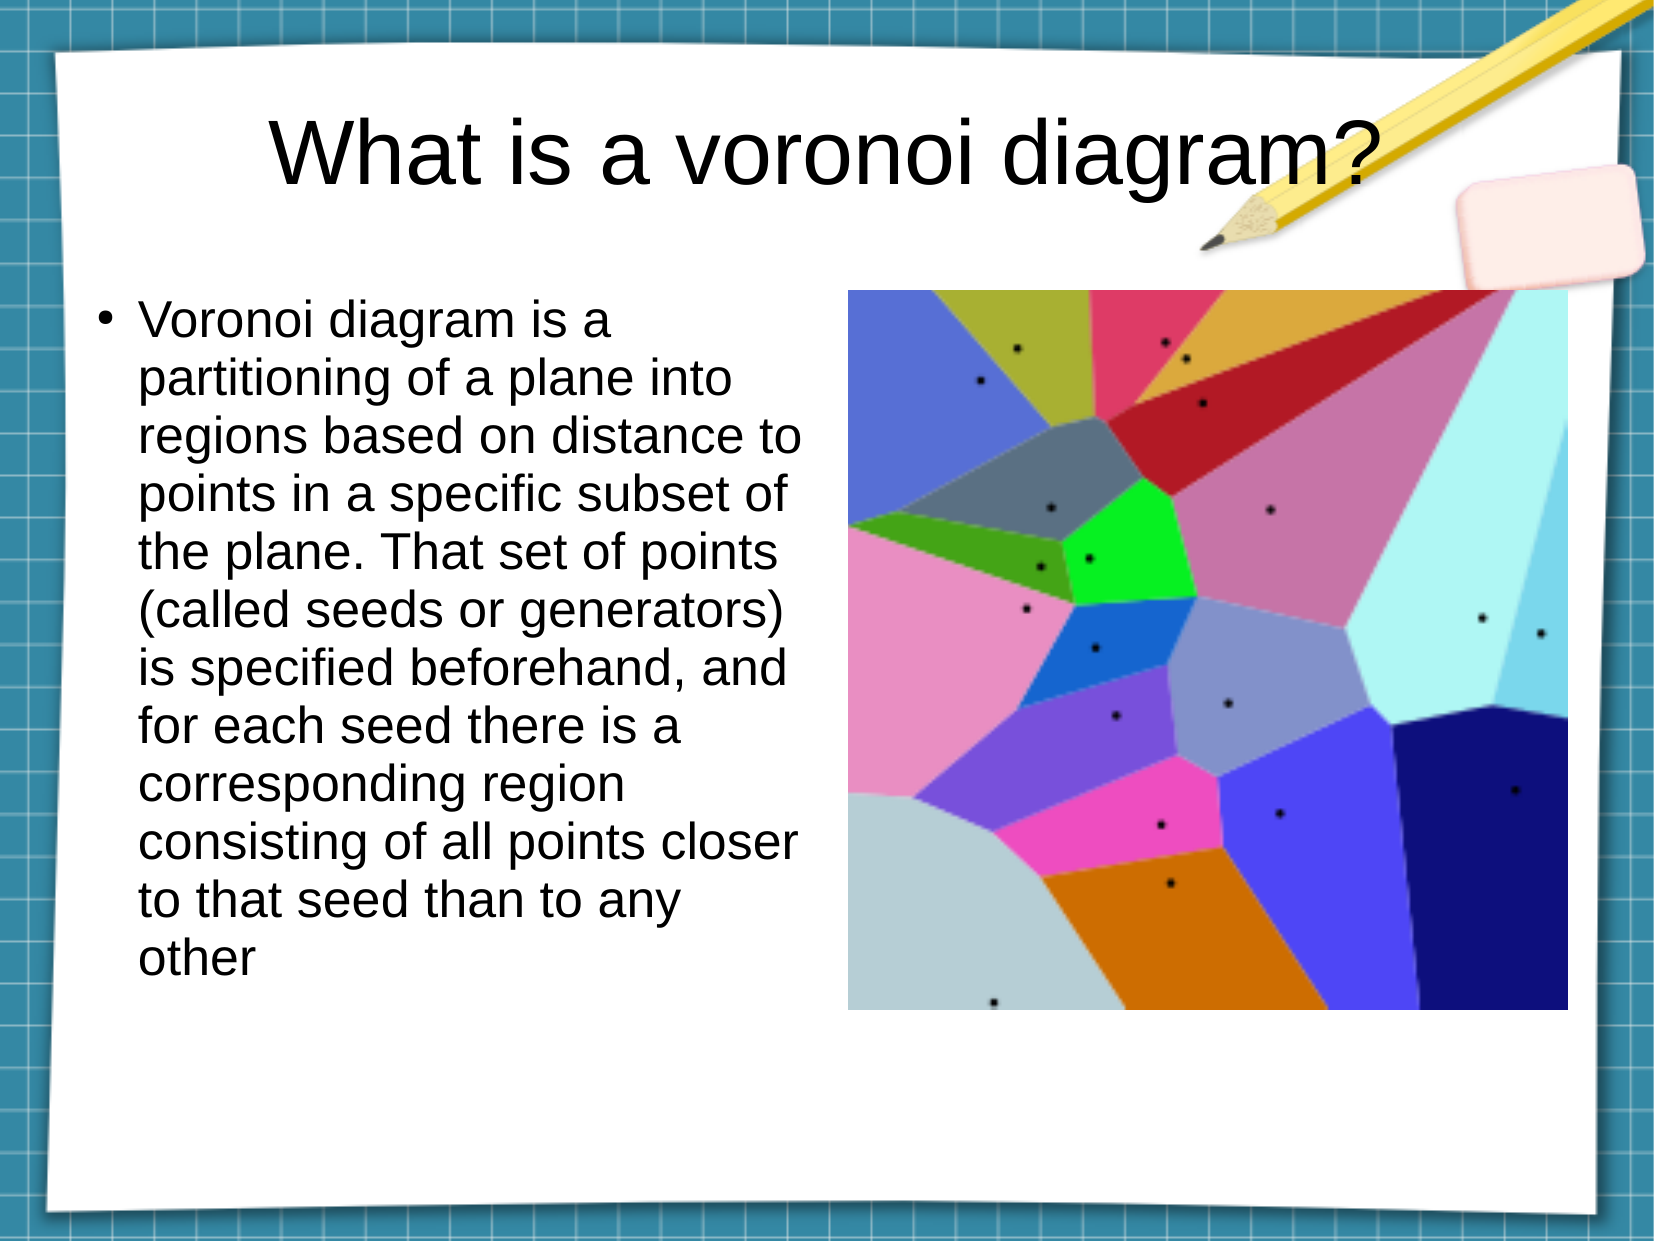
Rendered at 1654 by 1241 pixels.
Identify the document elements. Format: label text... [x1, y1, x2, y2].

title What is a voronoi diagram? [82, 49, 1571, 257]
picture [0, 0, 1654, 1241]
list Voronoi diagram is a partitioning of a plane into regions based on distance to points in a specific subset of the plane. That set of points (called seeds or generators) is specified beforehand, and for each seed there is a corresponding region consisting of all points closer to that seed than to any other [82, 290, 809, 1010]
